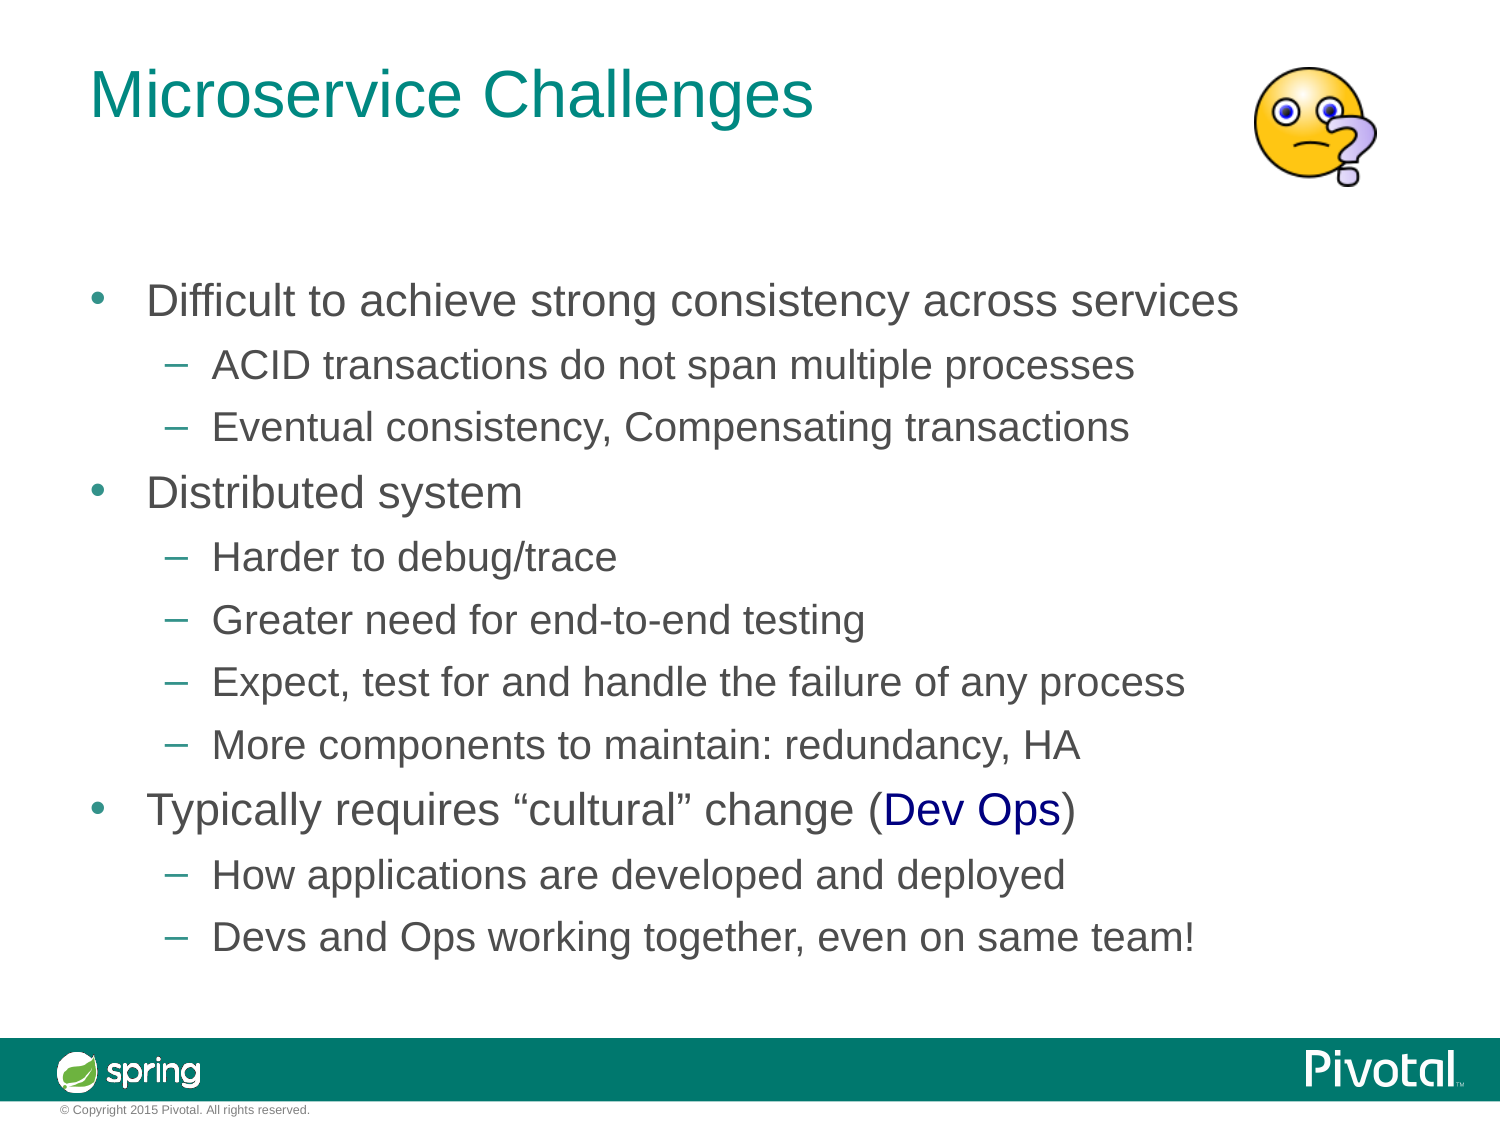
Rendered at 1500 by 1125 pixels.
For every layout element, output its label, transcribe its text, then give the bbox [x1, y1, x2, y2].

picture [1306, 1050, 1464, 1087]
picture [1254, 67, 1377, 187]
title Microservice Challenges [75, 37, 1426, 225]
list Difficult to achieve strong consistency across services ACID transactions do not span multiple processes Eventual consistency, Compensating transactions Distributed system Harder to debug/trace Greater need for end-to-end testing Expect, test for and handle the failure of any process More components to maintain: redundancy, HA Typically requires “cultural” change (Dev Ops) How applications are developed and deployed Devs and Ops working together, even on same team! [75, 262, 1426, 1013]
picture [32, 1041, 210, 1103]
